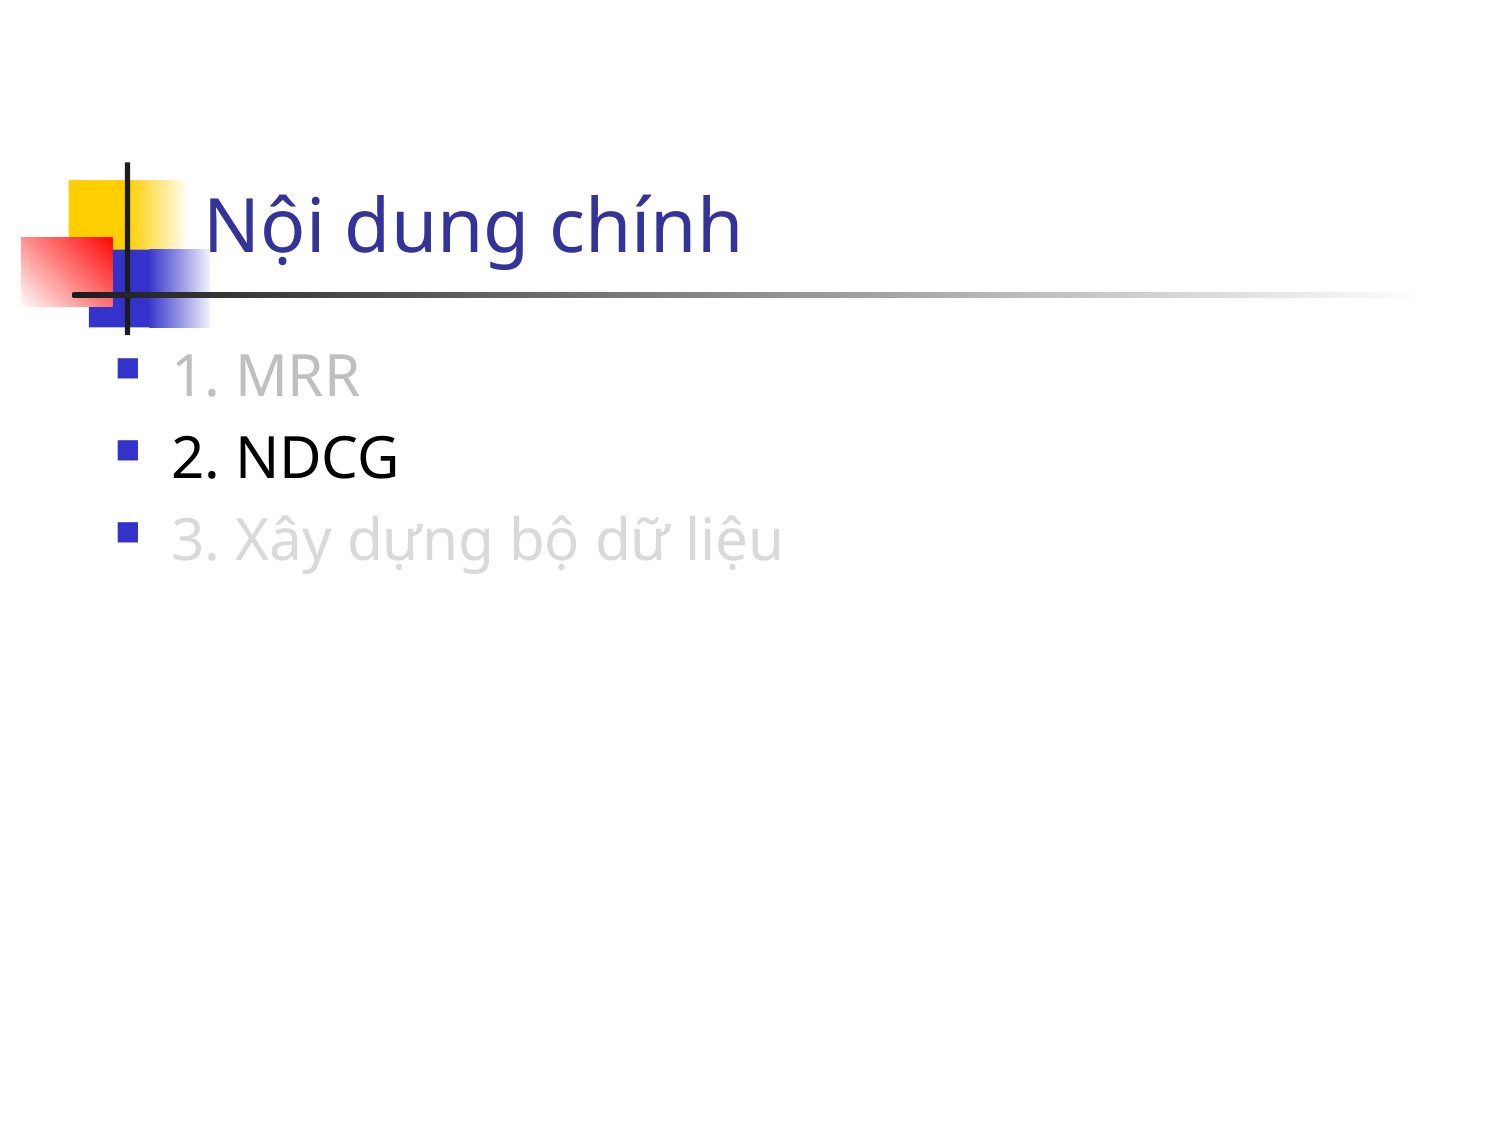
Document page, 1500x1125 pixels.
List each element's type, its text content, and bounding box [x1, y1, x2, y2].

title Nội dung chính [188, 35, 1468, 275]
text_box 1. MRR 2. NDCG 3. Xây dựng bộ dữ liệu [100, 330, 1469, 1006]
